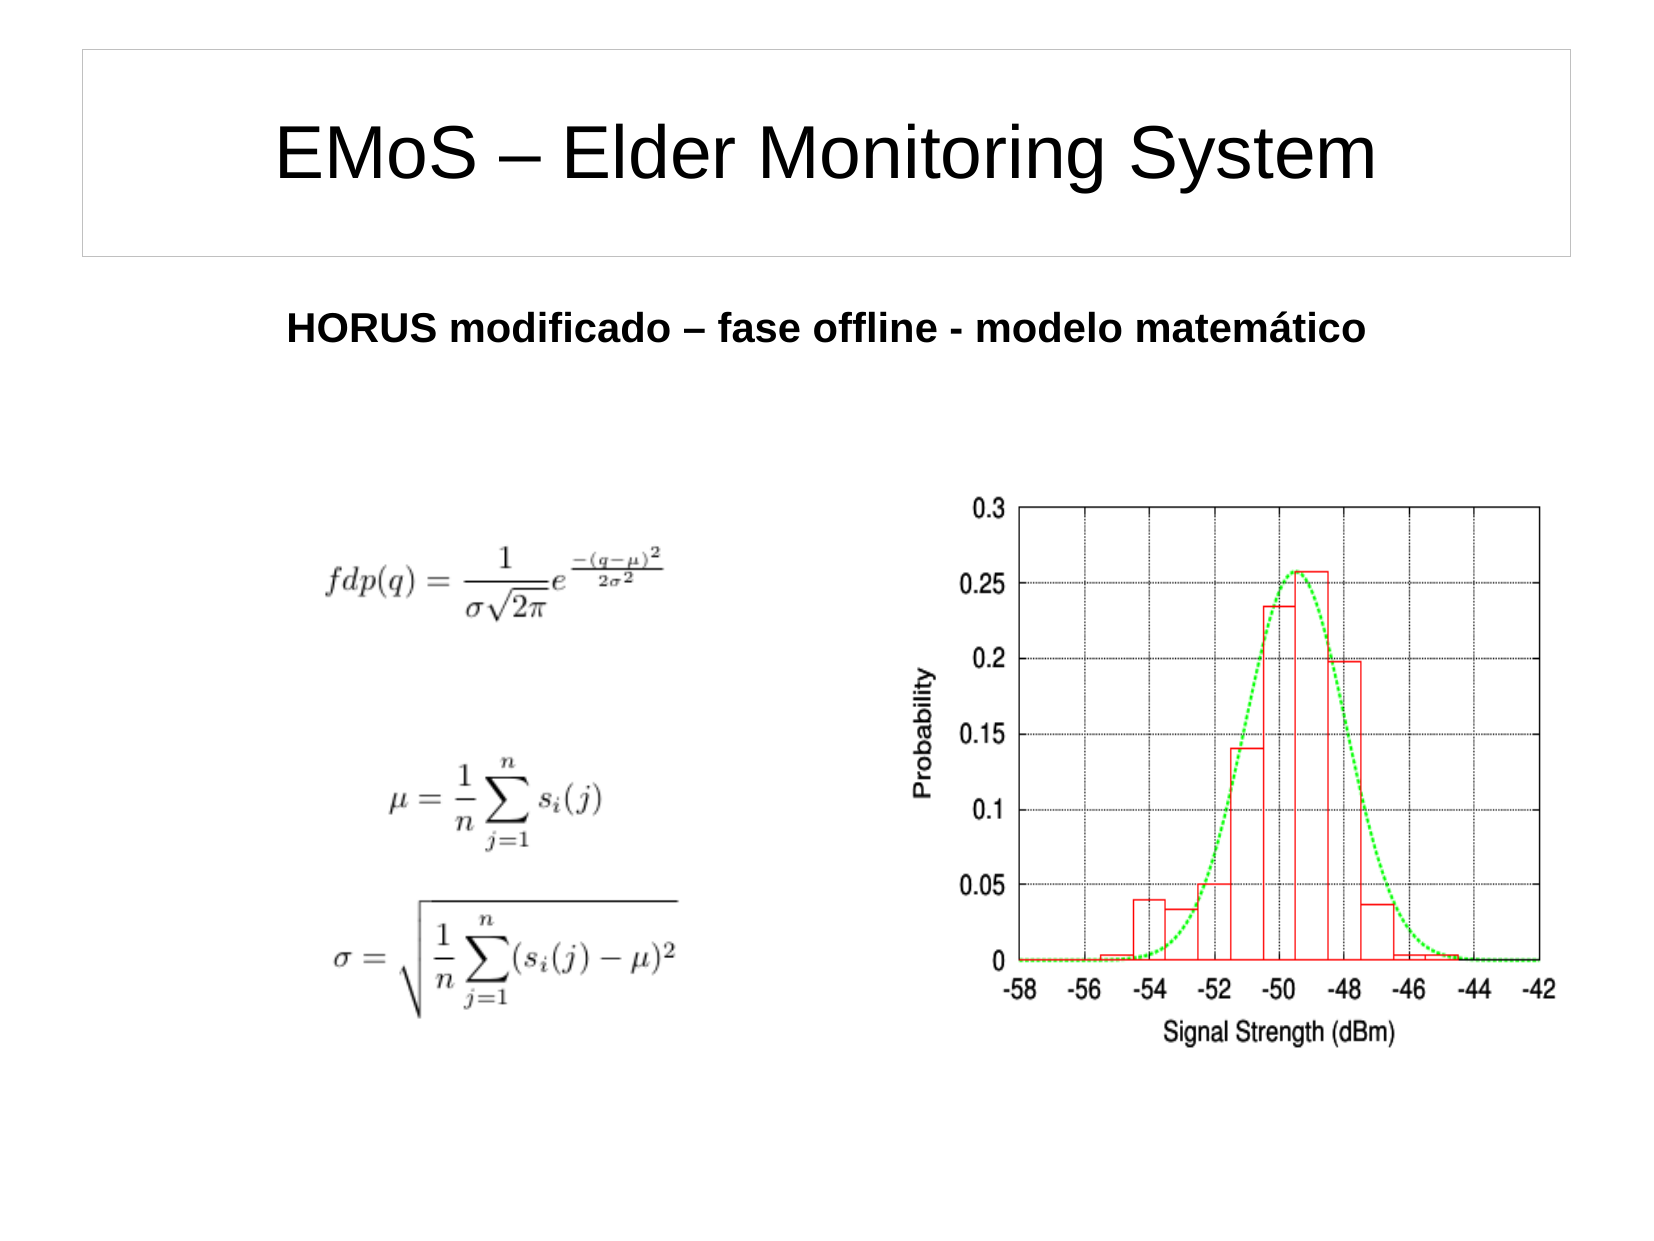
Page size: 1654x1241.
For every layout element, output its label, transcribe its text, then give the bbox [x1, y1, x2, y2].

picture [287, 736, 706, 1036]
picture [882, 464, 1614, 1066]
title EMoS – Elder Monitoring System [82, 49, 1571, 257]
picture [299, 500, 693, 646]
text_box HORUS modificado – fase offline - modelo matemático [241, 297, 1412, 359]
